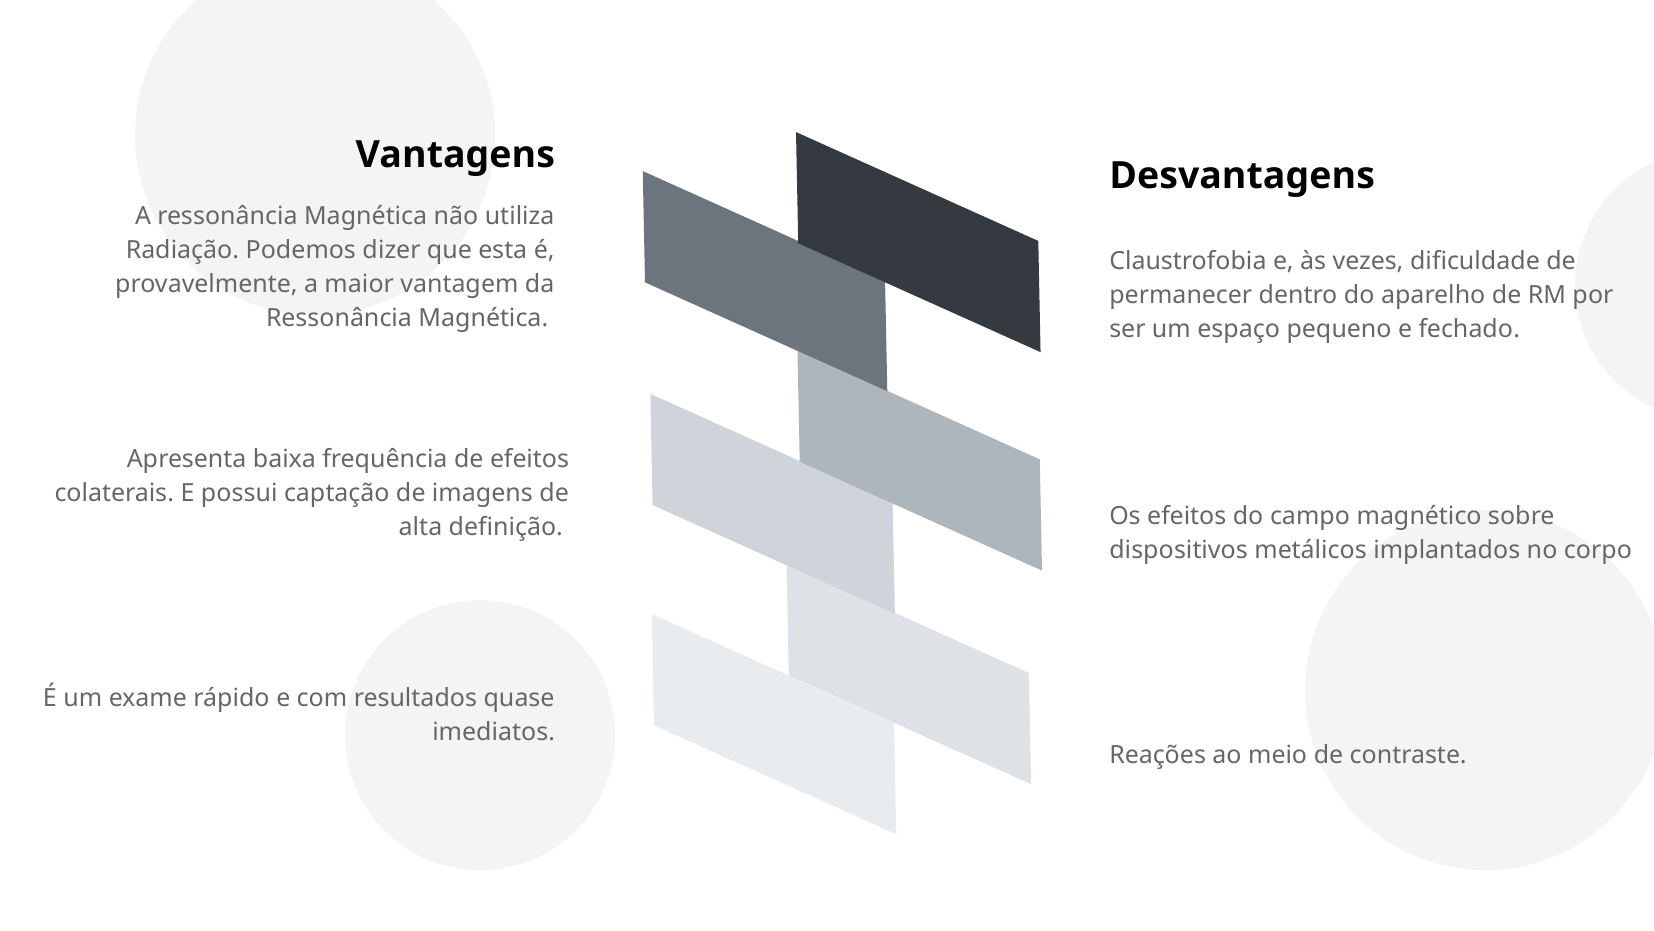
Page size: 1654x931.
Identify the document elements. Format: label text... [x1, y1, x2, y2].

text_box Claustrofobia e, às vezes, dificuldade de permanecer dentro do aparelho de RM por ser um espaço pequeno e fechado. [1094, 235, 1650, 358]
text_box É um exame rápido e com resultados quase imediatos. [15, 672, 571, 796]
text_box Reações ao meio de contraste. [1094, 729, 1650, 853]
text_box A ressonância Magnética não utiliza Radiação. Podemos dizer que esta é, provavelmente, a maior vantagem da Ressonância Magnética. [15, 190, 571, 341]
text_box Desvantagens [1094, 140, 1425, 207]
text_box Apresenta baixa frequência de efeitos colaterais. E possui captação de imagens de alta definição. [29, 432, 585, 608]
text_box Os efeitos do campo magnético sobre dispositivos metálicos implantados no corpo [1094, 490, 1650, 614]
text_box Vantagens [240, 120, 571, 186]
